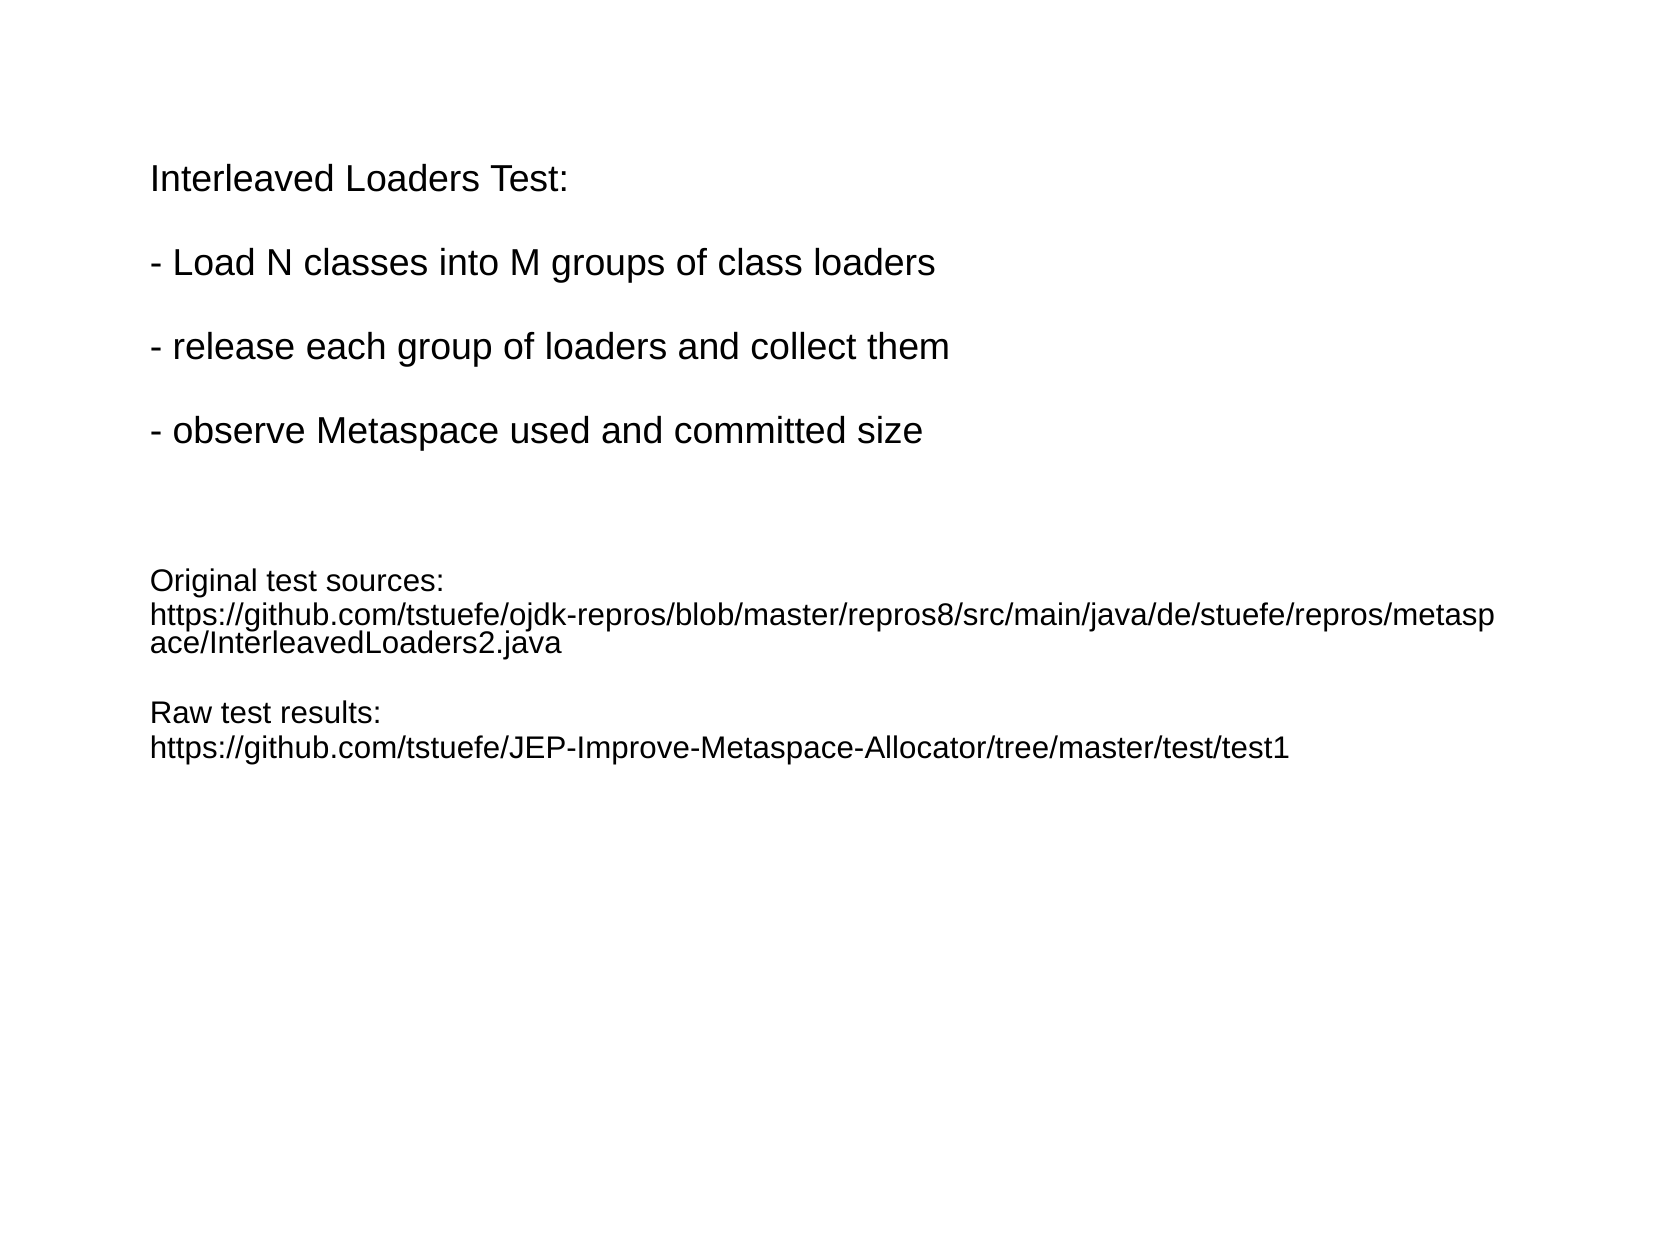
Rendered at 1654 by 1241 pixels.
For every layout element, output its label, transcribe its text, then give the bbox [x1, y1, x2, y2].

text_box Interleaved Loaders Test: - Load N classes into M groups of class loaders - release each group of loaders and collect them - observe Metaspace used and committed size Original test sources: https://github.com/tstuefe/ojdk-repros/blob/master/repros8/src/main/java/de/stuefe/repros/metaspace/InterleavedLoaders2.java Raw test results: https://github.com/tstuefe/JEP-Improve-Metaspace-Allocator/tree/master/test/test1 [135, 150, 1516, 954]
